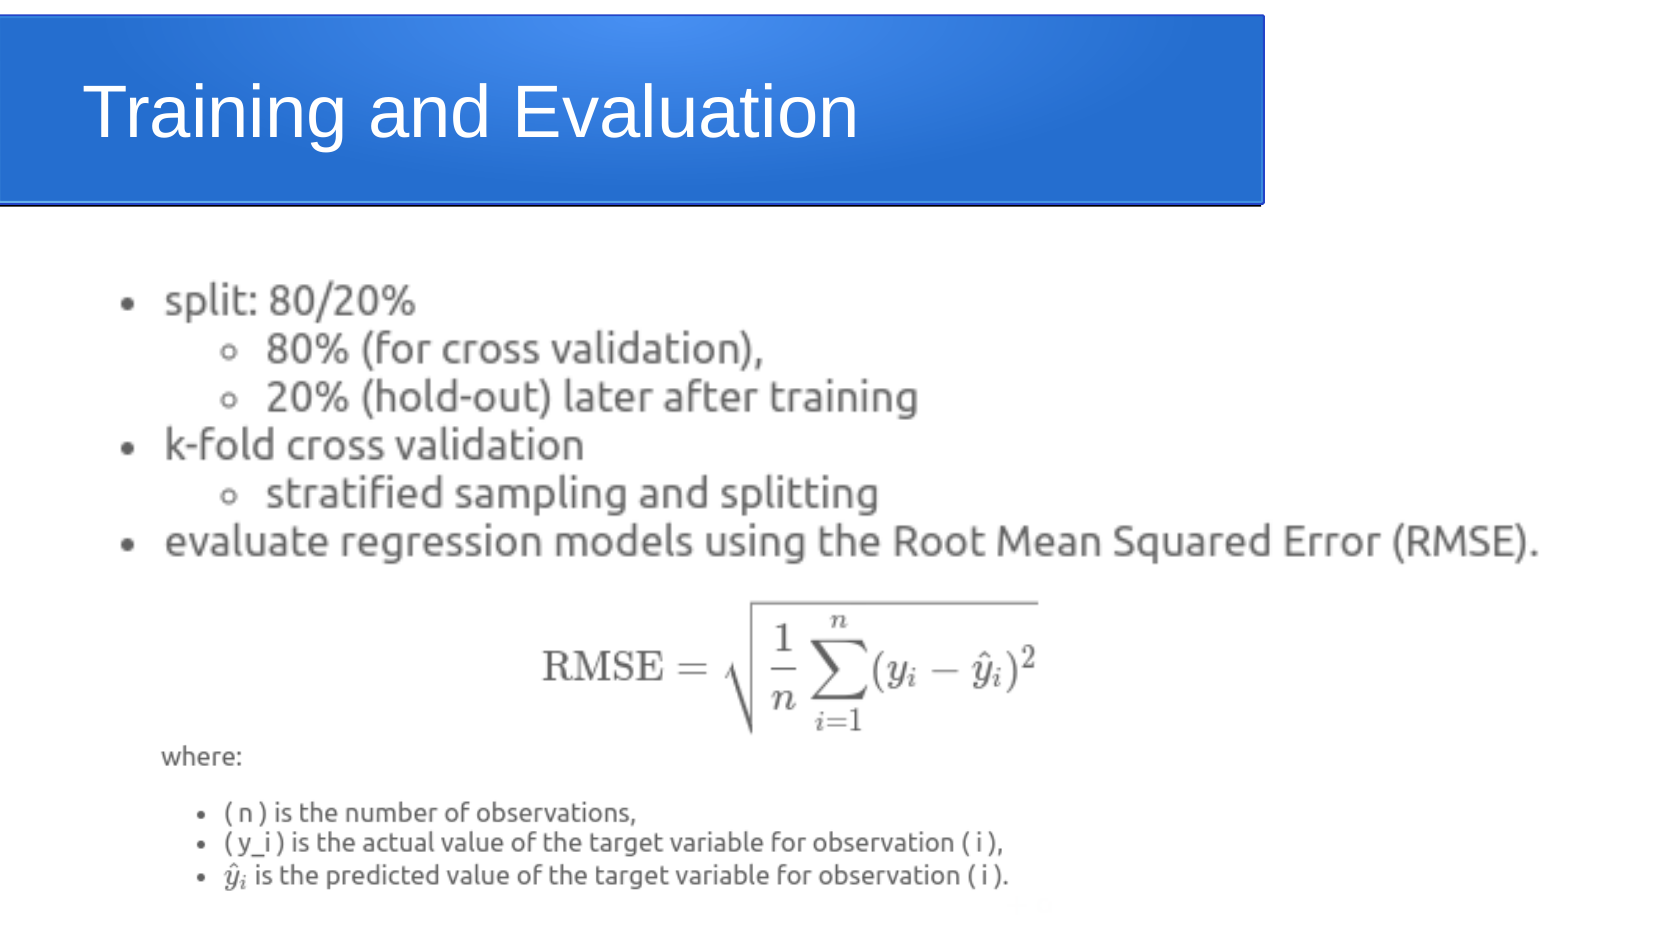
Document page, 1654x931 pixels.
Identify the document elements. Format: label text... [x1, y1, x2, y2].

picture [141, 578, 1093, 916]
picture [94, 278, 1607, 567]
title Training and Evaluation [82, 35, 1235, 189]
